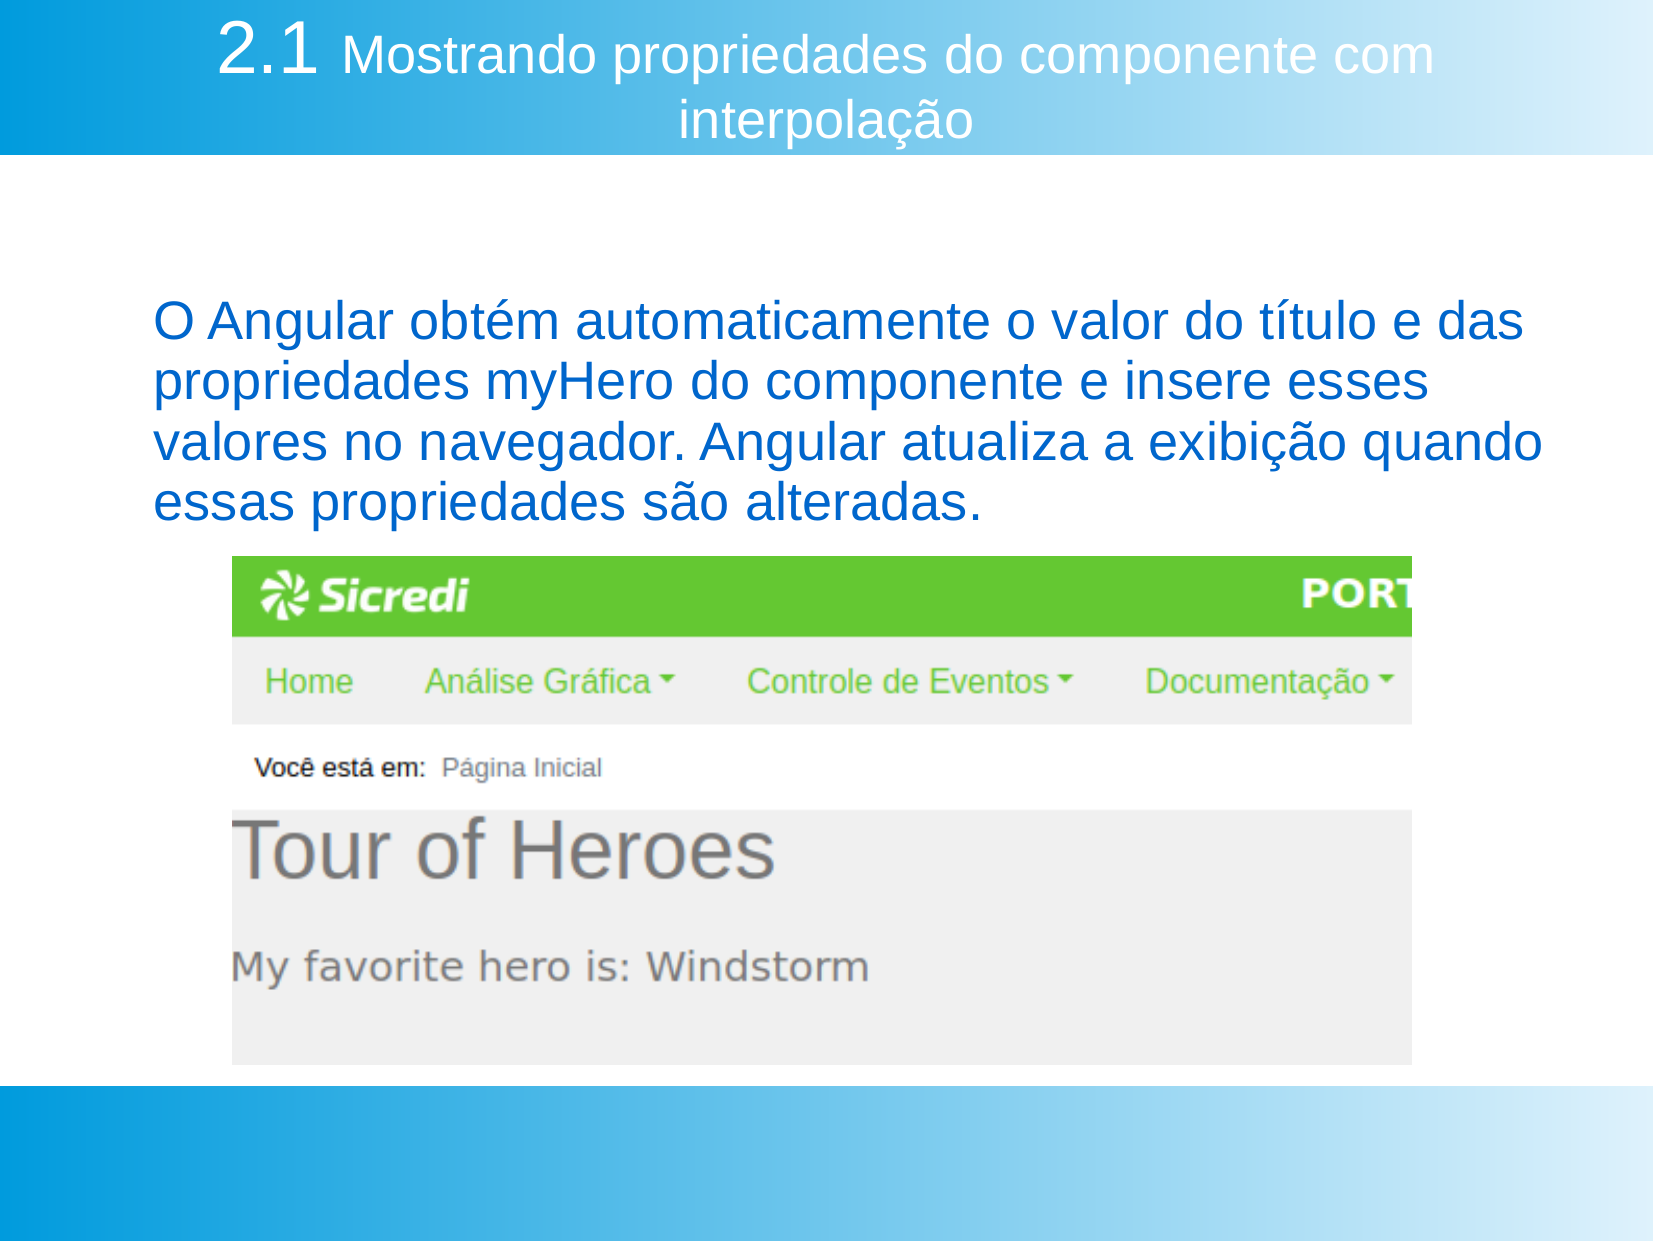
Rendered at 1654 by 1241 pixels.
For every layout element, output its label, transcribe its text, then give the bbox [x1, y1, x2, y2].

list O Angular obtém automaticamente o valor do título e das propriedades myHero do componente e insere esses valores no navegador. Angular atualiza a exibição quando essas propriedades são alteradas. [82, 290, 1571, 556]
title 2.1 Mostrando propriedades do componente com interpolação [82, 5, 1571, 151]
picture [232, 556, 1412, 1065]
